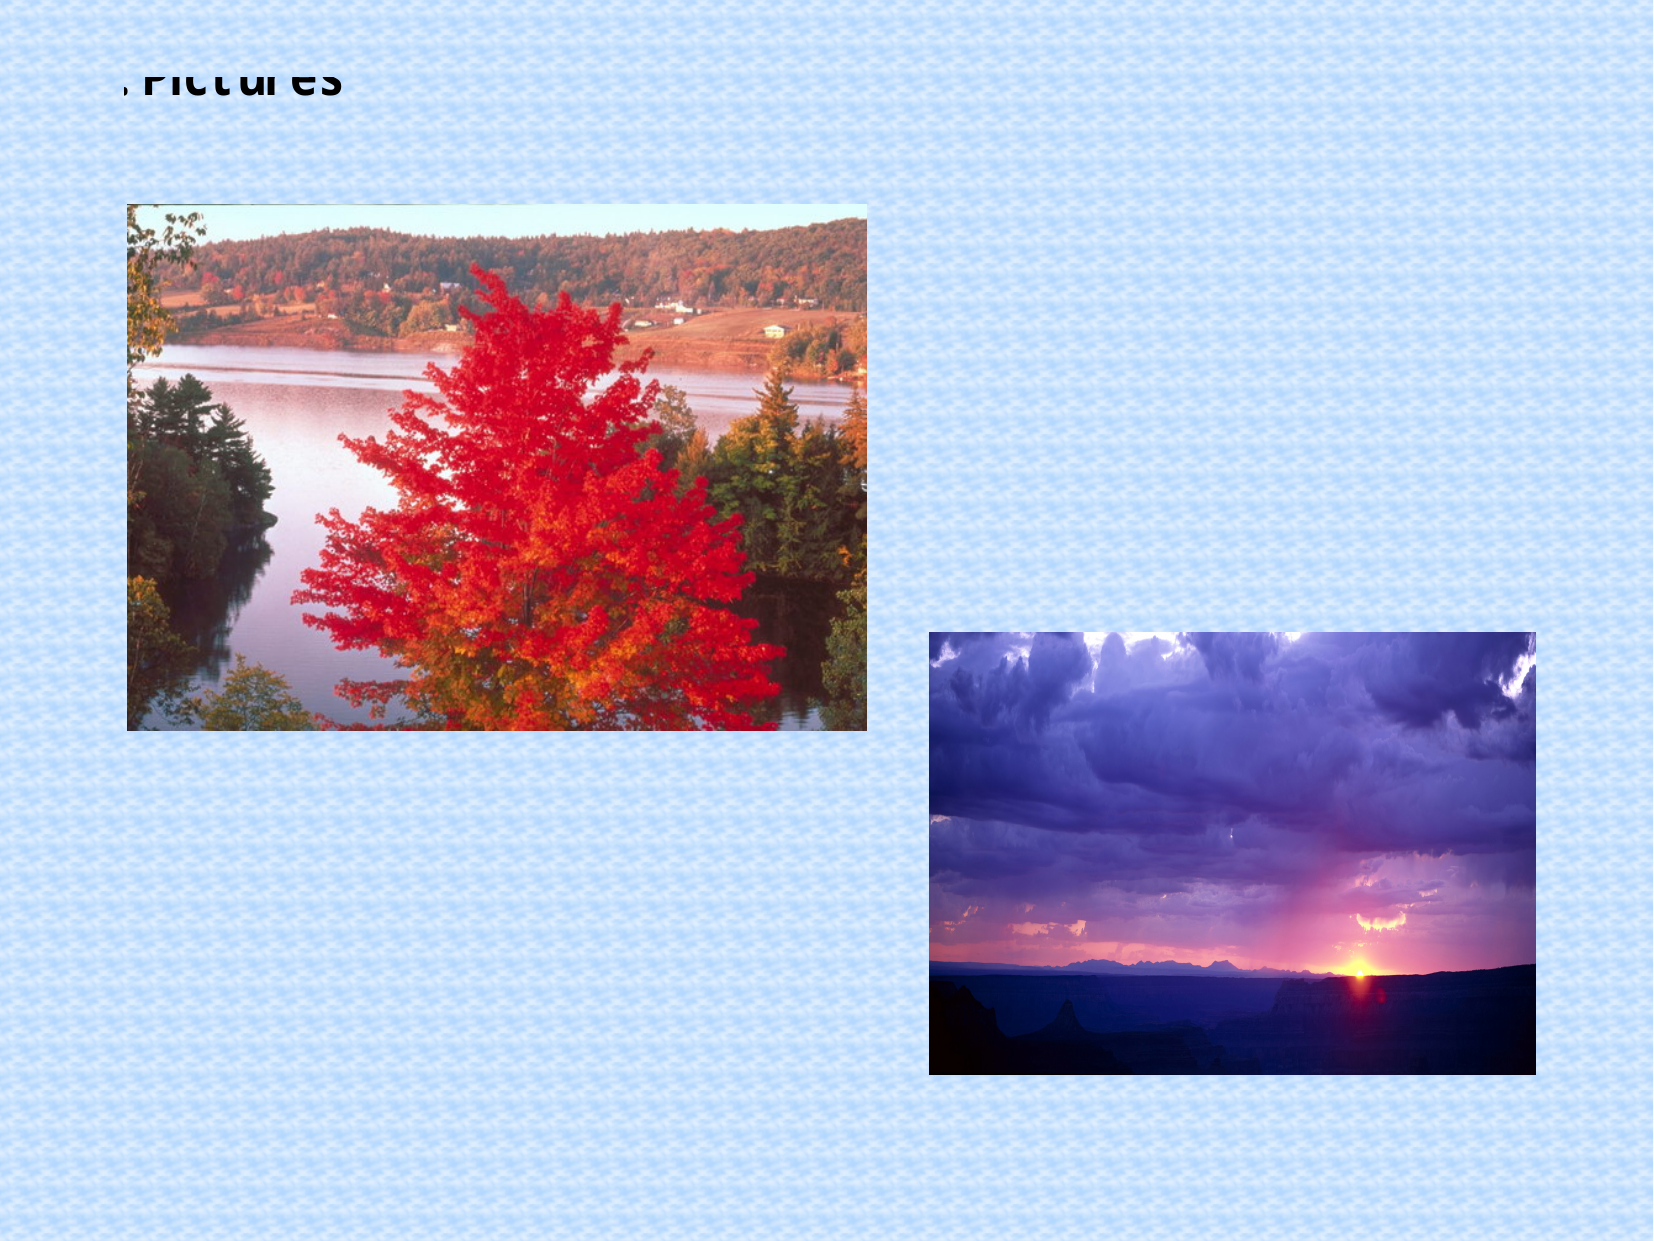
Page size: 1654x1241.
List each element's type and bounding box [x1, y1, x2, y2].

picture [0, 0, 1654, 1241]
chart [124, 77, 1129, 255]
